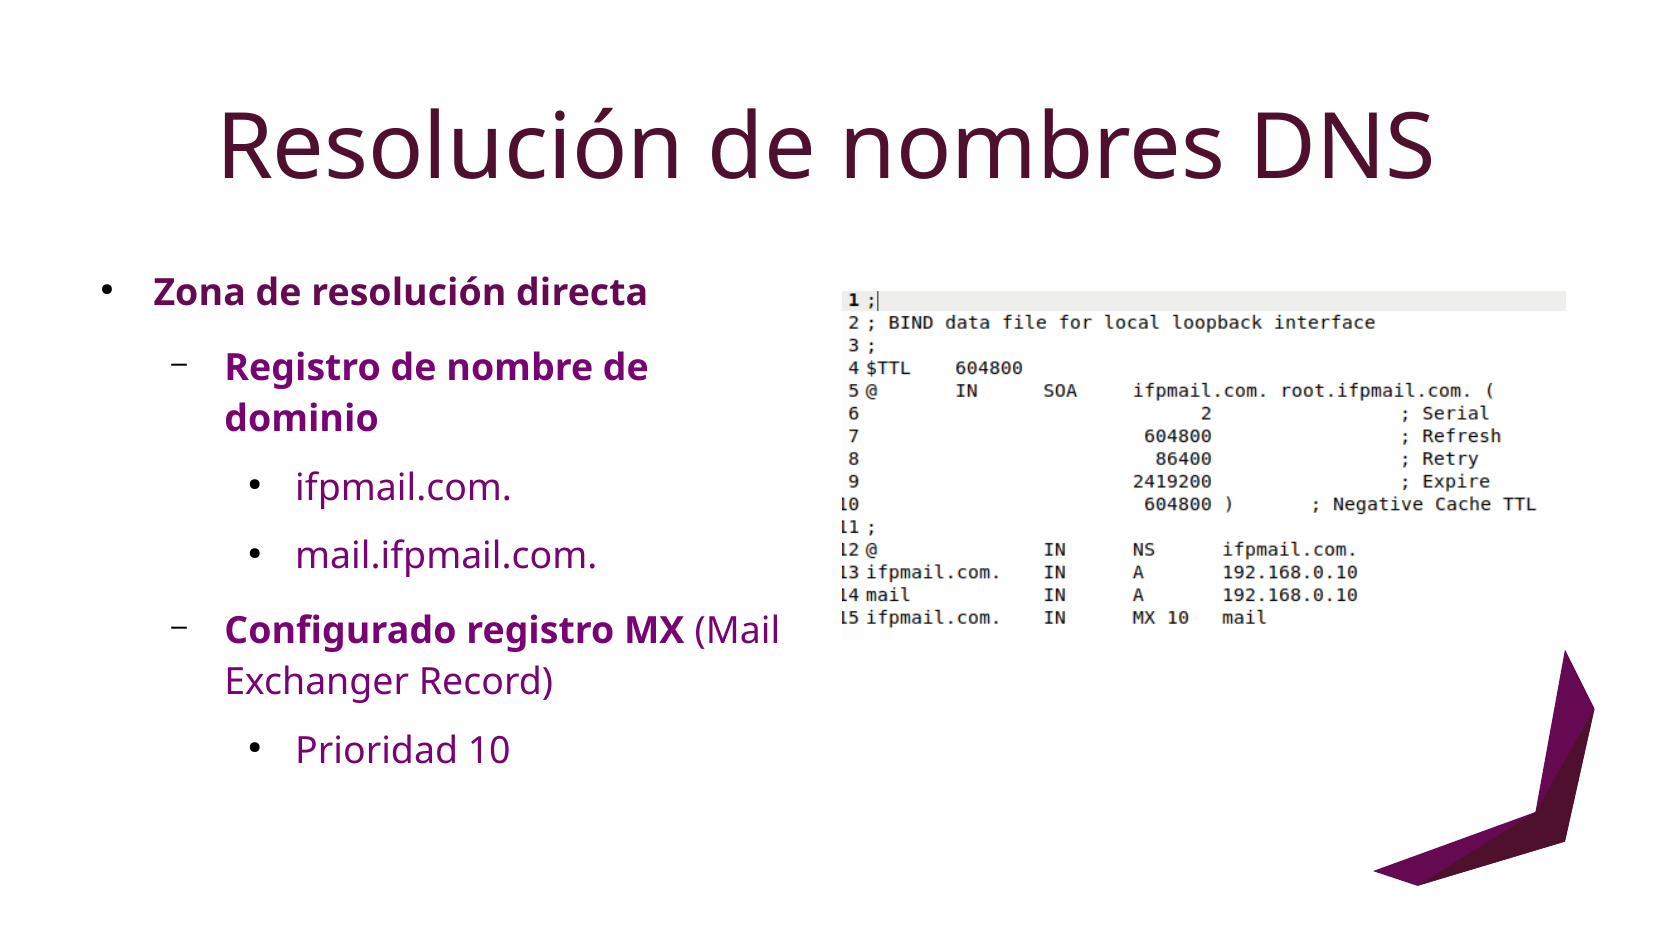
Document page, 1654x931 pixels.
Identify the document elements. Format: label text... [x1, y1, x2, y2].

list Zona de resolución directa Registro de nombre de dominio ifpmail.com. mail.ifpmail.com. Configurado registro MX (Mail Exchanger Record) Prioridad 10 [82, 265, 806, 886]
picture [842, 291, 1566, 639]
text_box [1373, 649, 1595, 886]
title Resolución de nombres DNS [82, 48, 1571, 237]
